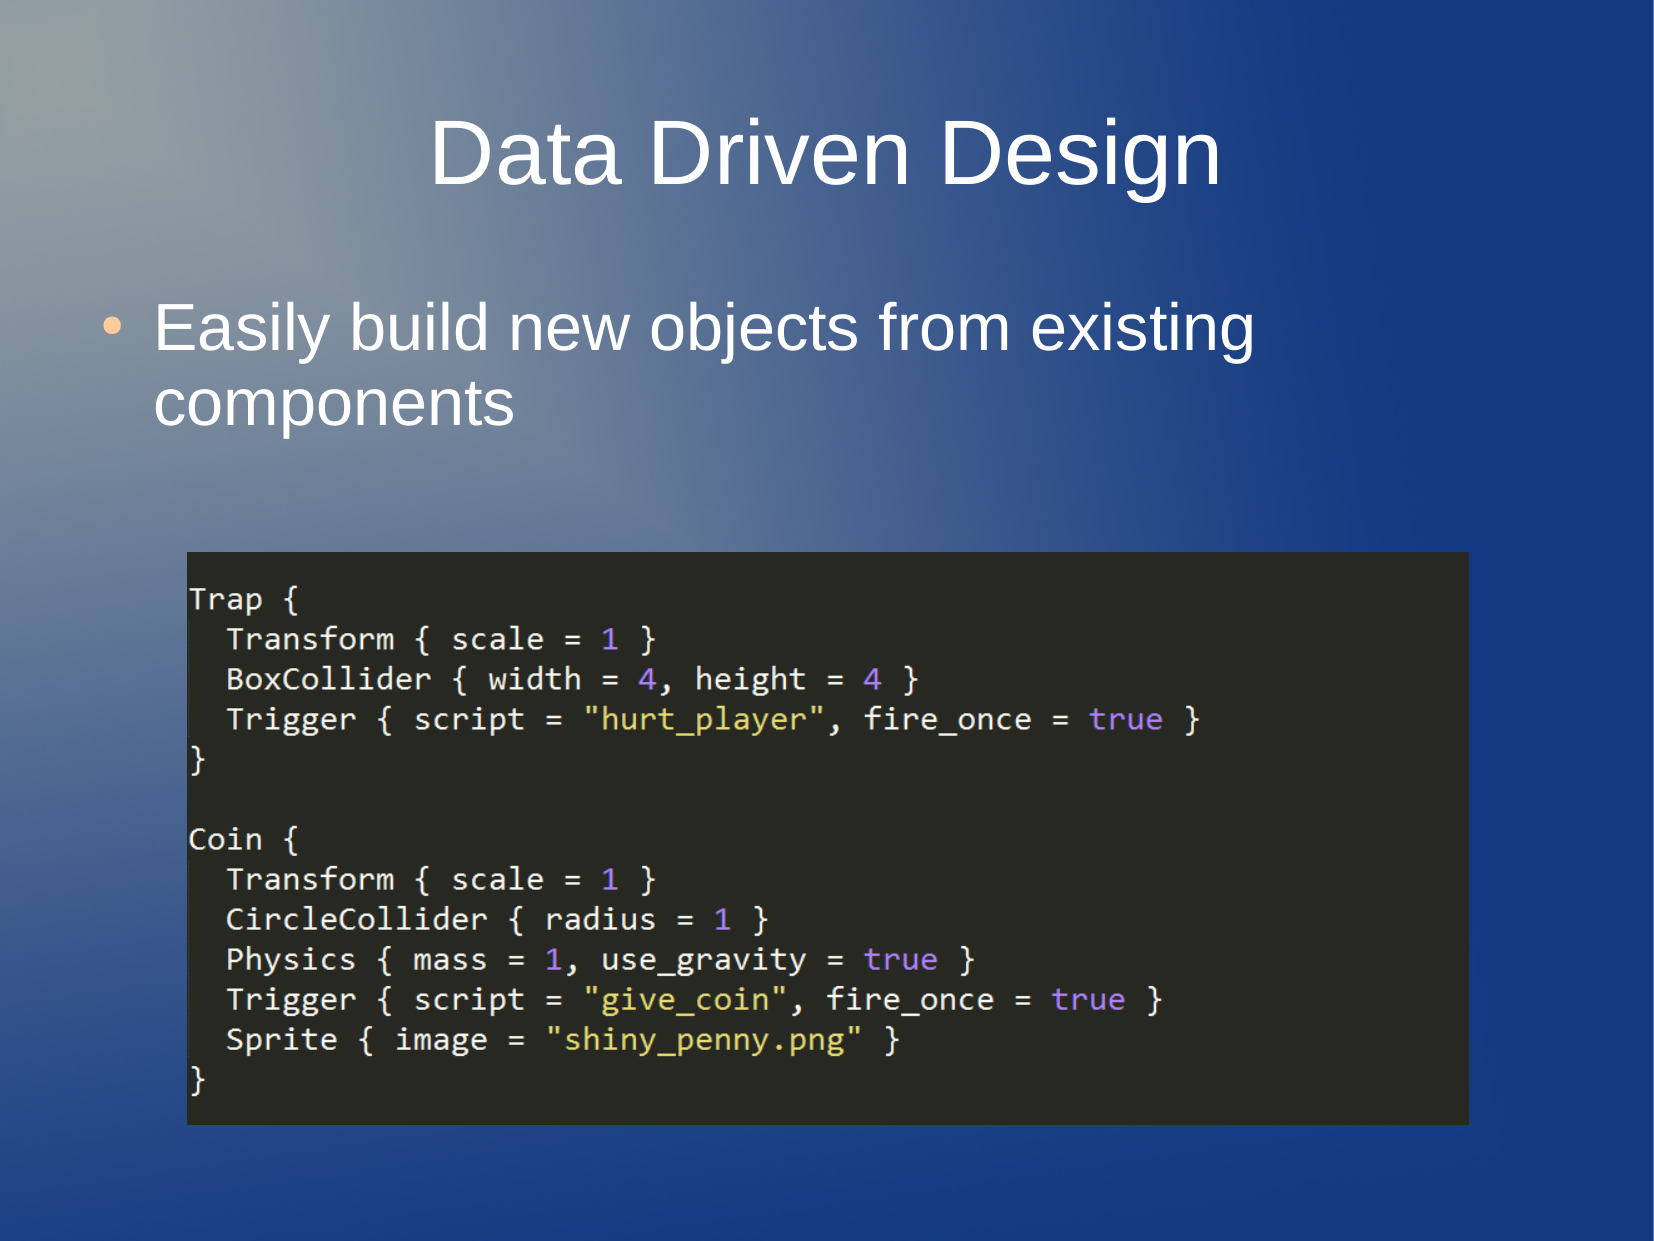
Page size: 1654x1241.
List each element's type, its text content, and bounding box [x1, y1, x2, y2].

title Data Driven Design [82, 49, 1571, 257]
list Easily build new objects from existing components [82, 290, 1571, 1109]
picture [0, 0, 1654, 1241]
